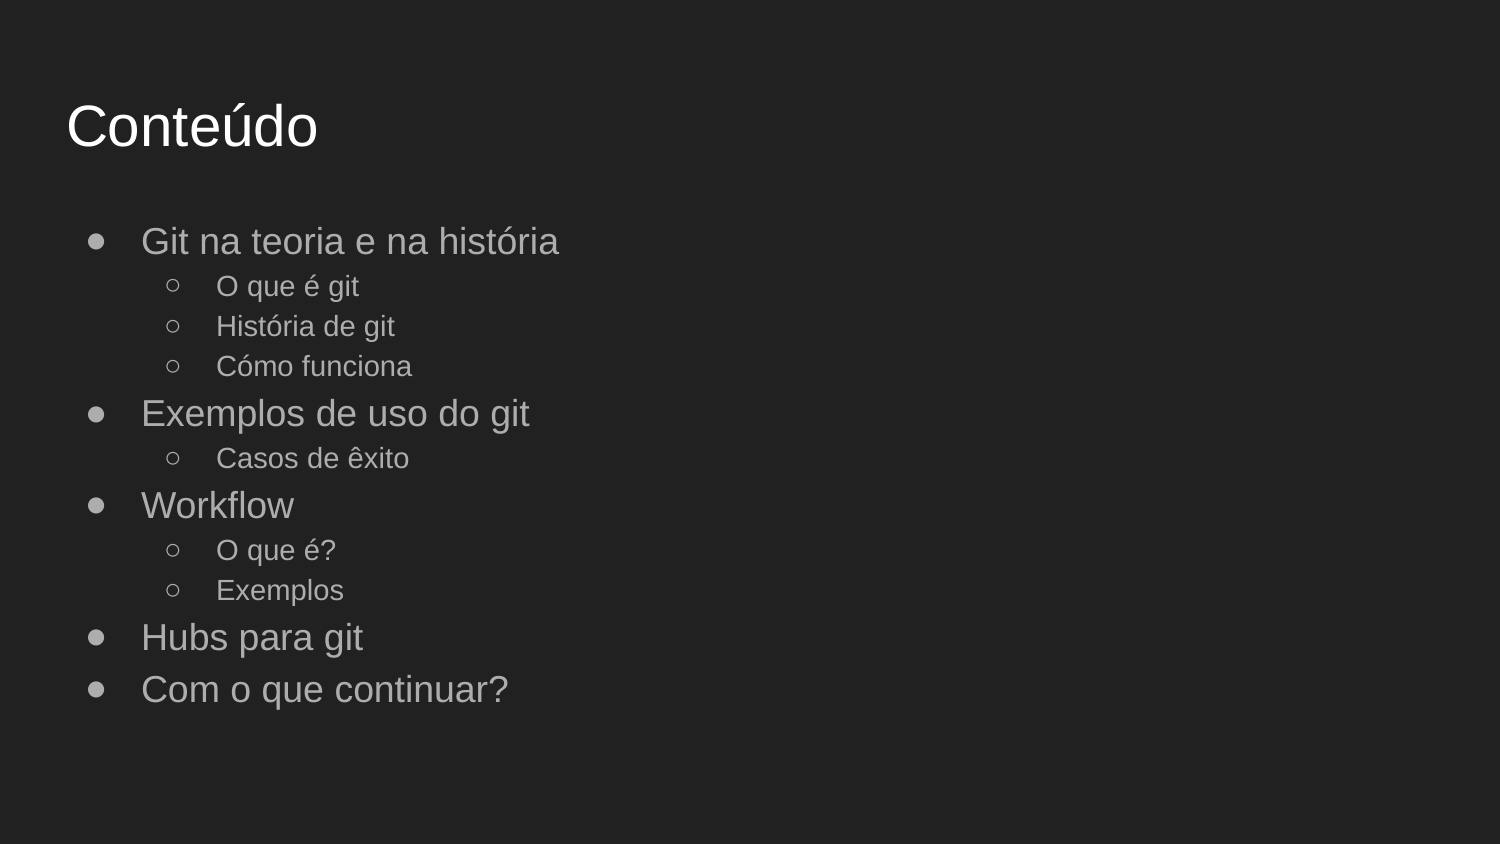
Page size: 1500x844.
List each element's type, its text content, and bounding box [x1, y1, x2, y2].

title Conteúdo [51, 72, 1449, 167]
list Git na teoria e na história O que é git História de git Cómo funciona Exemplos de uso do git Casos de êxito Workflow O que é? Exemplos Hubs para git Com o que continuar? [51, 195, 1449, 814]
